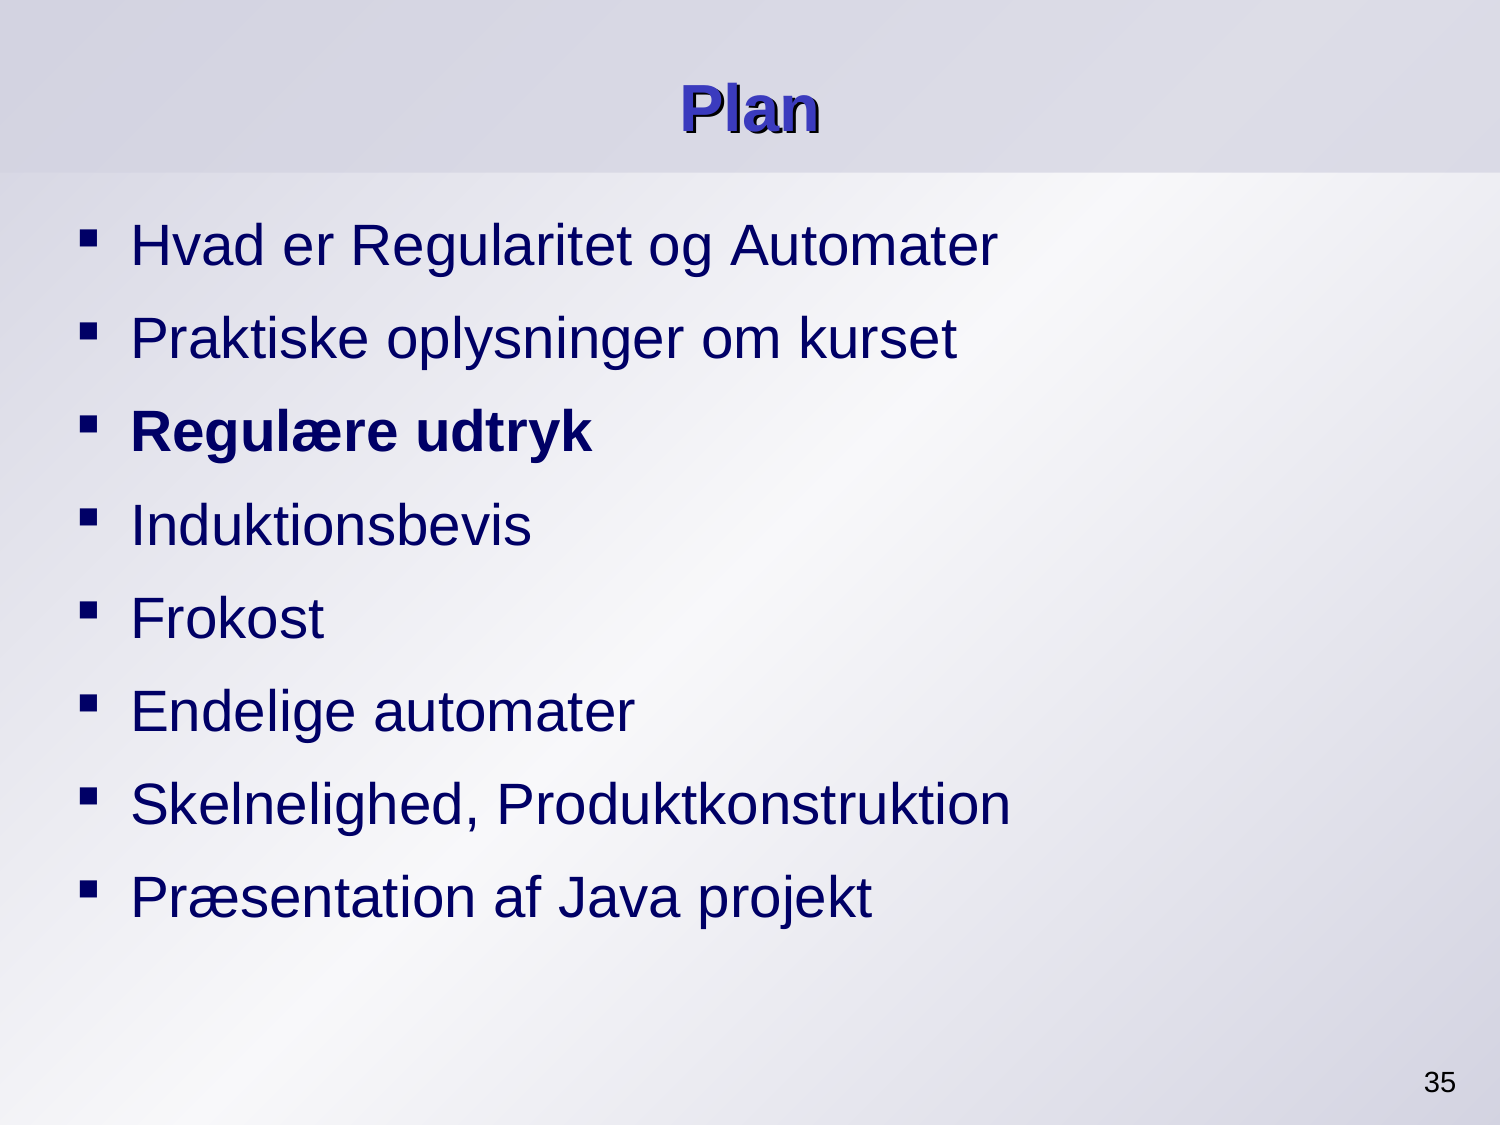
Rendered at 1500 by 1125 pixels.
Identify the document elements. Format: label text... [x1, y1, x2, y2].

list Hvad er Regularitet og Automater Praktiske oplysninger om kurset Regulære udtryk Induktionsbevis Frokost Endelige automater Skelnelighed, Produktkonstruktion Præsentation af Java projekt [75, 197, 1459, 1123]
title Plan [74, 24, 1425, 174]
